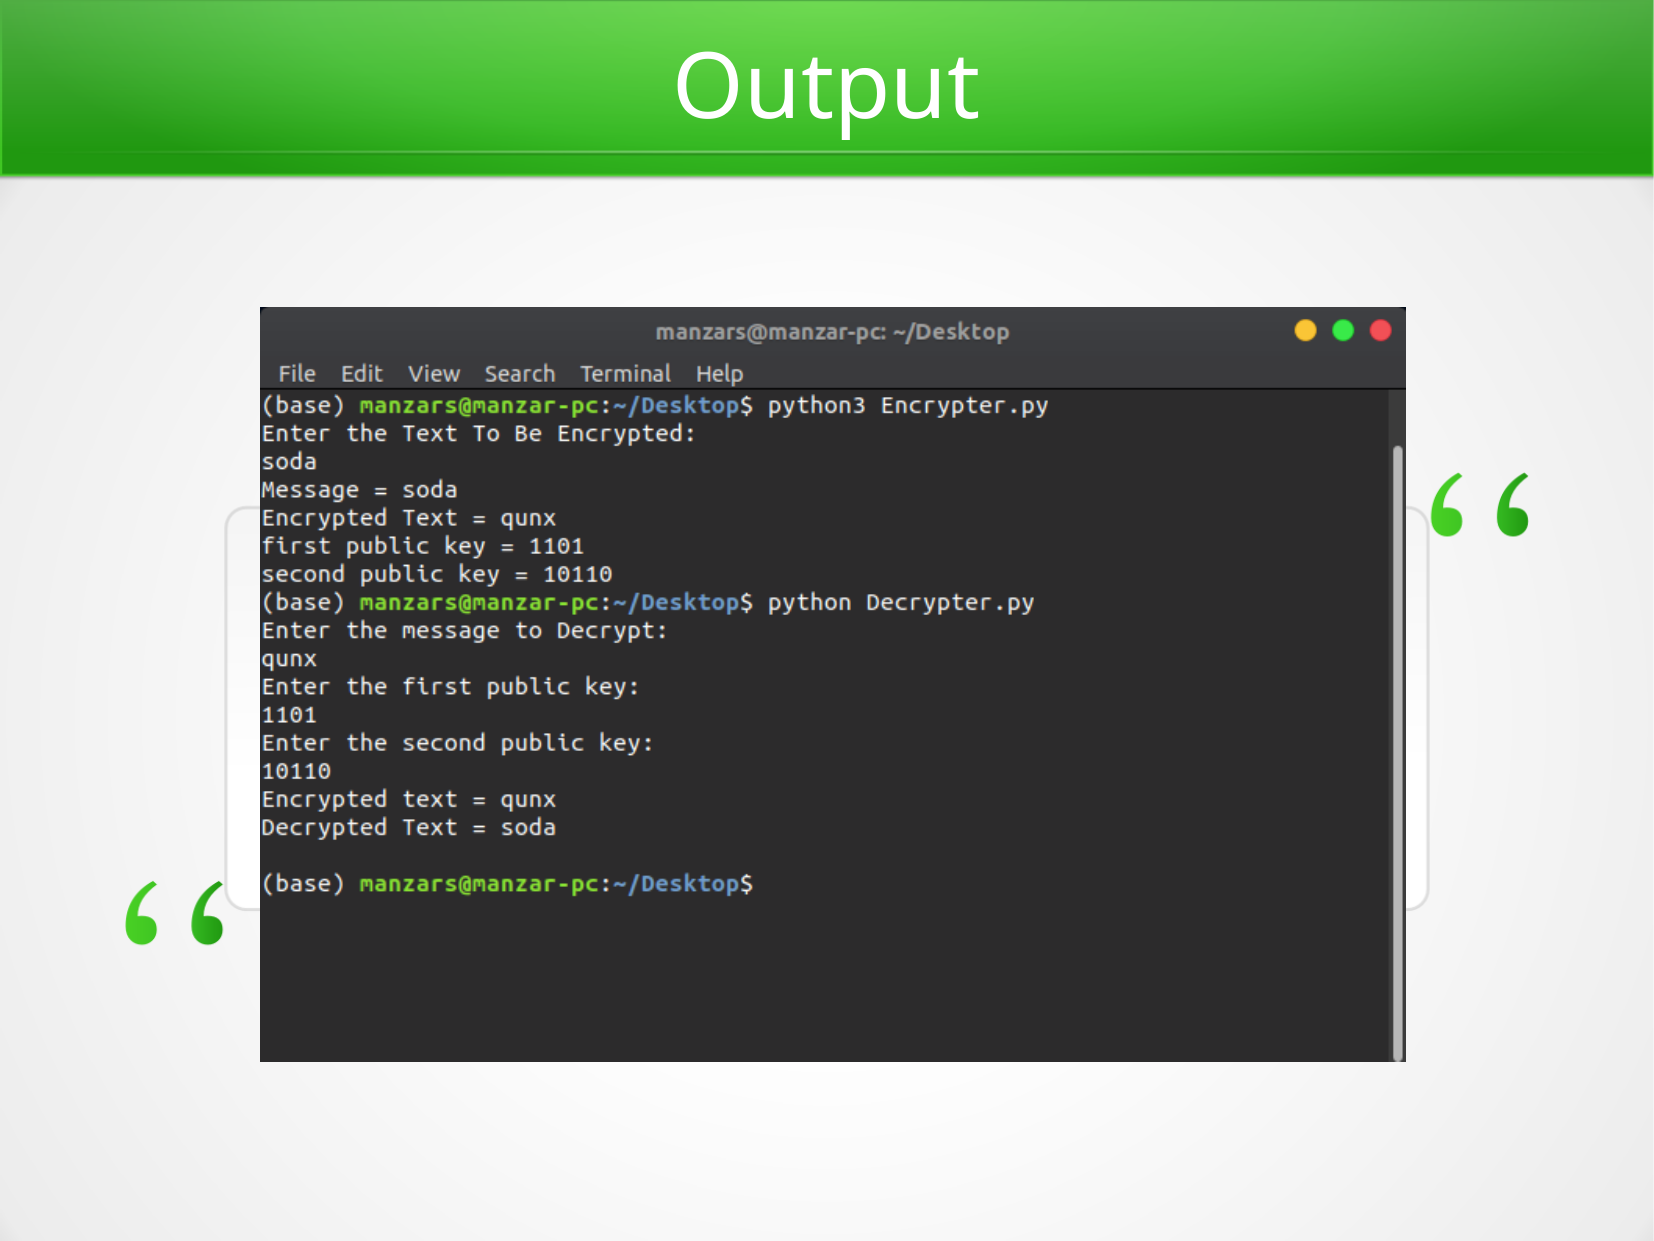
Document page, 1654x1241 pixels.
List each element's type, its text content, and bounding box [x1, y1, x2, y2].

title Output [82, 11, 1571, 154]
picture [0, 0, 1654, 1241]
